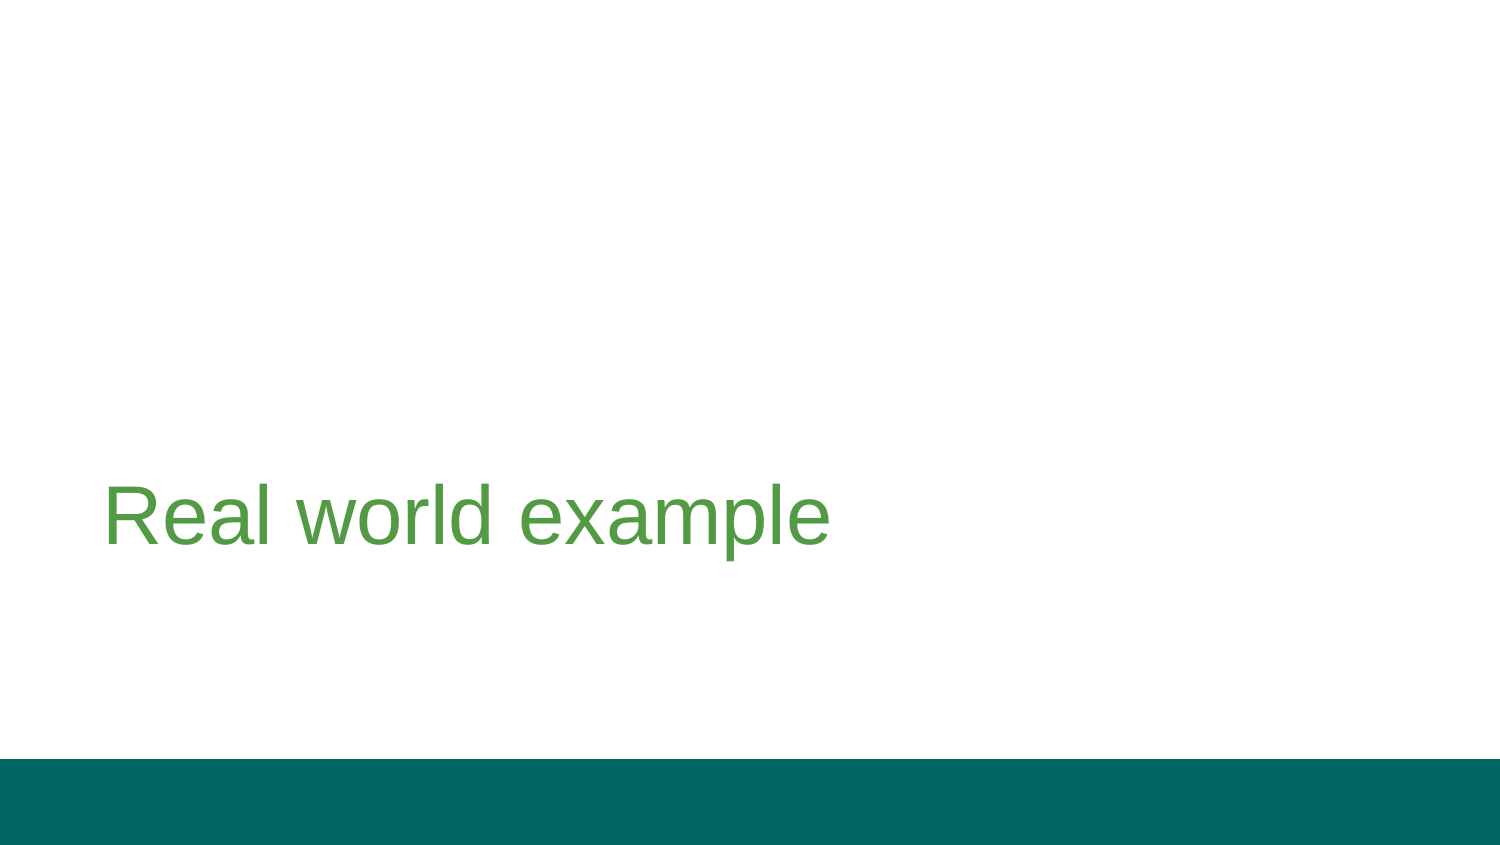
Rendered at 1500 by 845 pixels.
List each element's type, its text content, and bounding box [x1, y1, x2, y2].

title Real world example [102, 210, 1397, 562]
